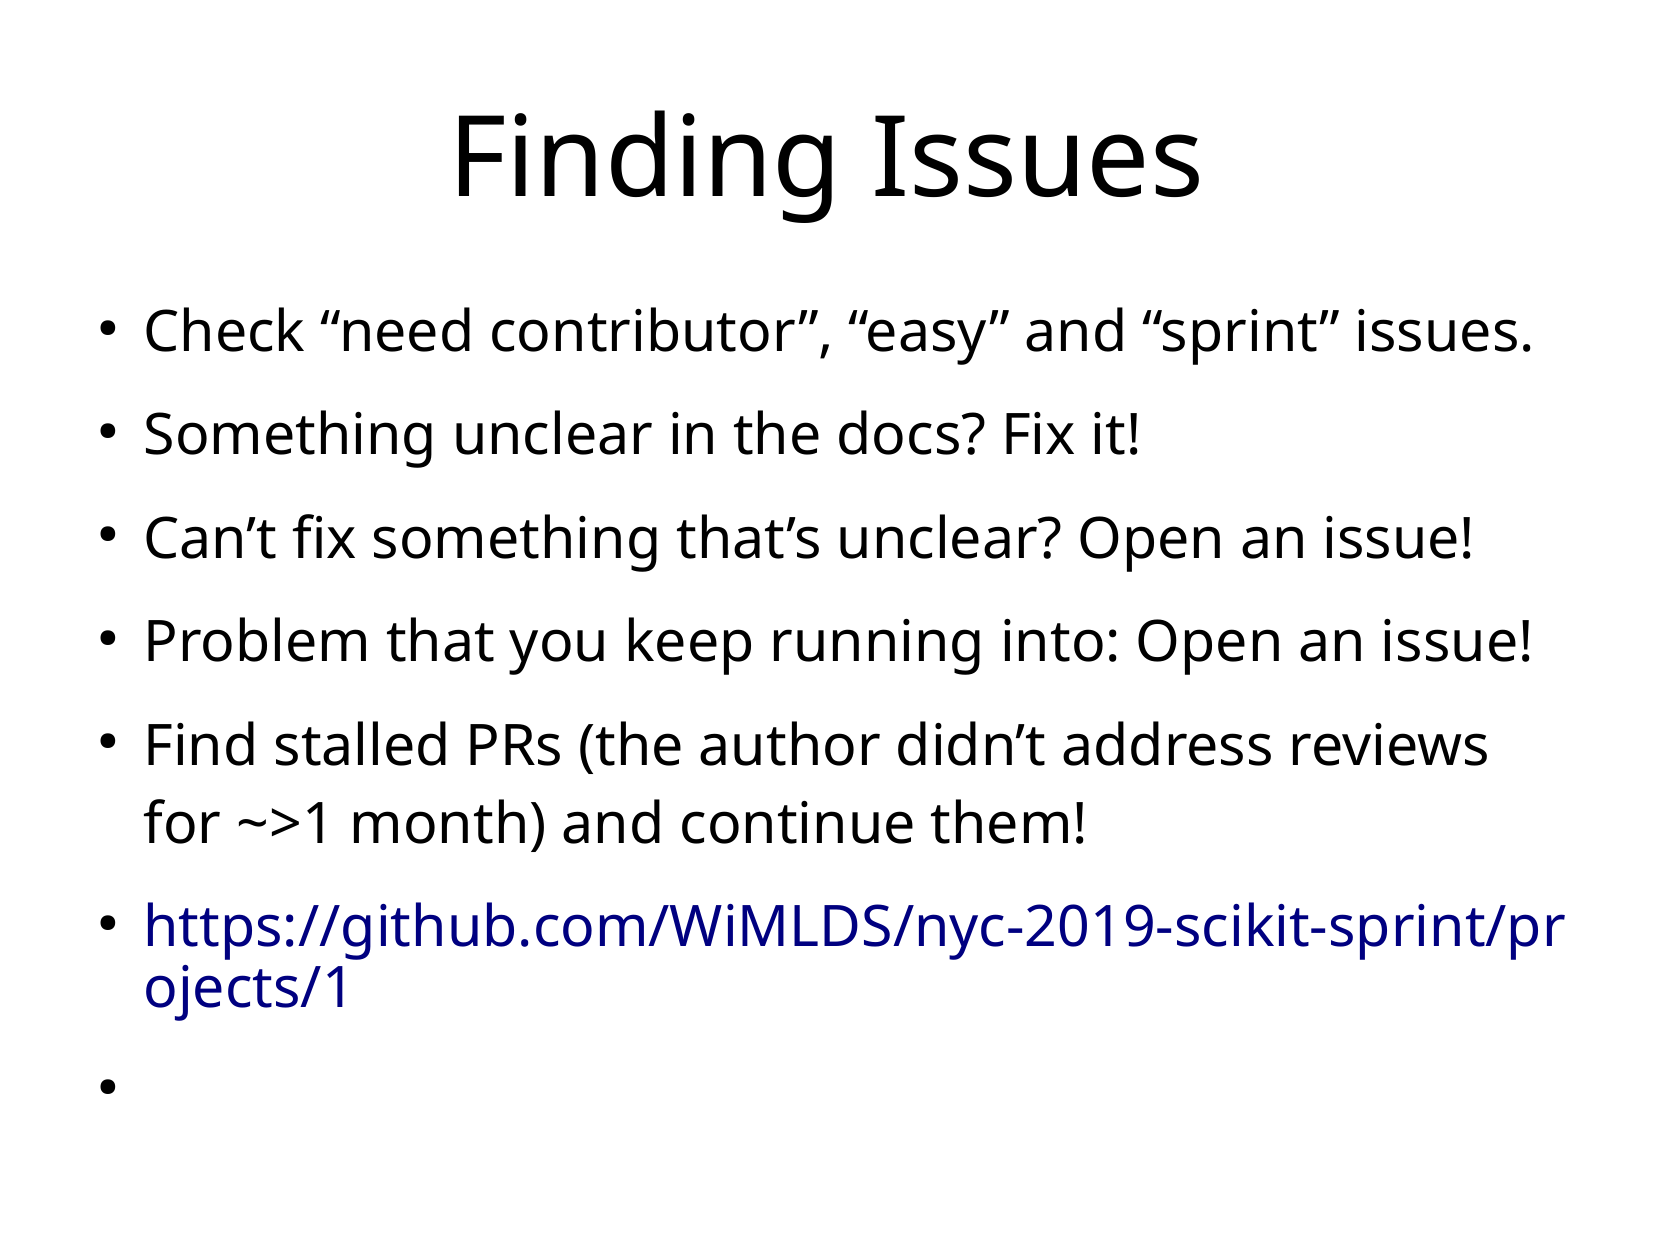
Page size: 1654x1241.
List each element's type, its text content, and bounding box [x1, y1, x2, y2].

list Check “need contributor”, “easy” and “sprint” issues. Something unclear in the docs? Fix it! Can’t fix something that’s unclear? Open an issue! Problem that you keep running into: Open an issue! Find stalled PRs (the author didn’t address reviews for ~>1 month) and continue them! https://github.com/WiMLDS/nyc-2019-scikit-sprint/projects/1 [82, 290, 1571, 1010]
title Finding Issues [82, 49, 1571, 257]
